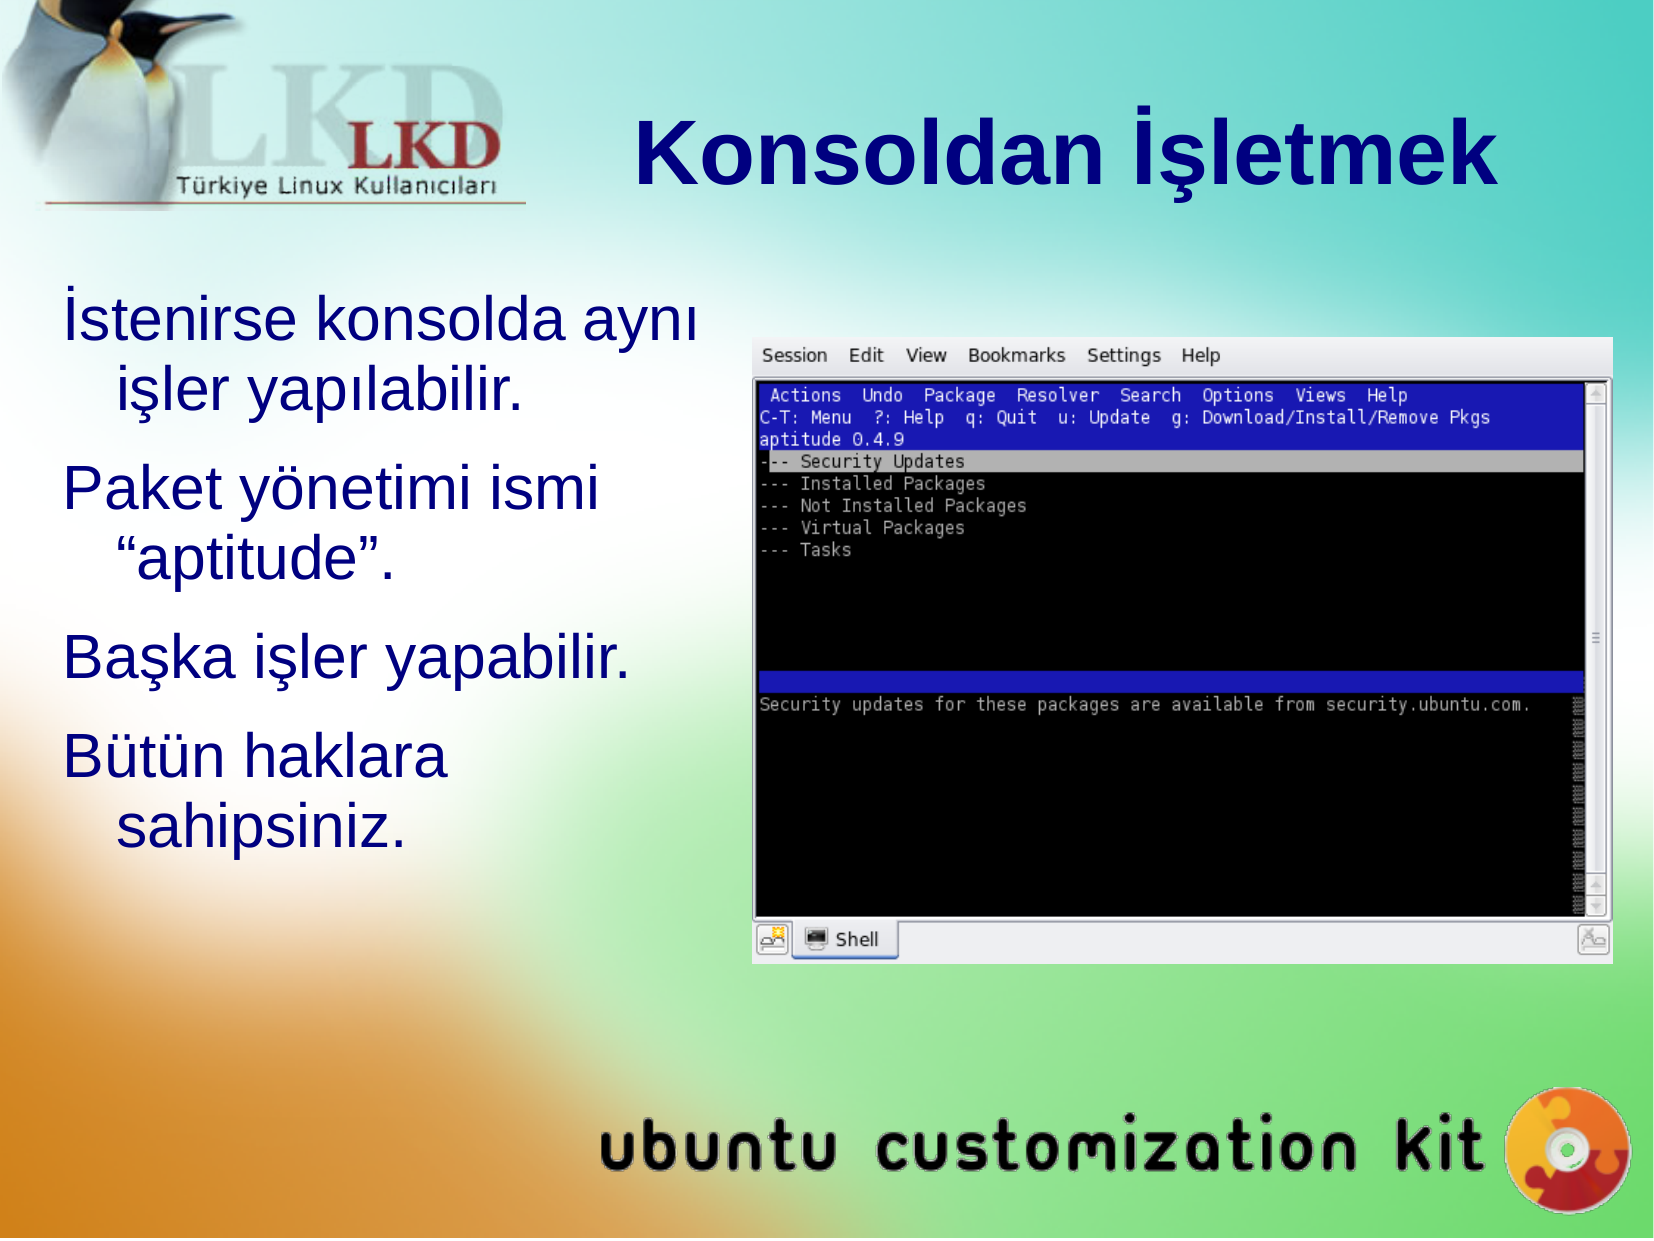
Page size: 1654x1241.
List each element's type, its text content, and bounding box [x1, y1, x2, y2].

picture [0, 0, 1654, 1238]
title Konsoldan İşletmek [562, 56, 1571, 250]
list İstenirse konsolda aynı işler yapılabilir. Paket yönetimi ismi “aptitude”. Başka işler yapabilir. Bütün haklara sahipsiniz. [45, 283, 713, 1088]
